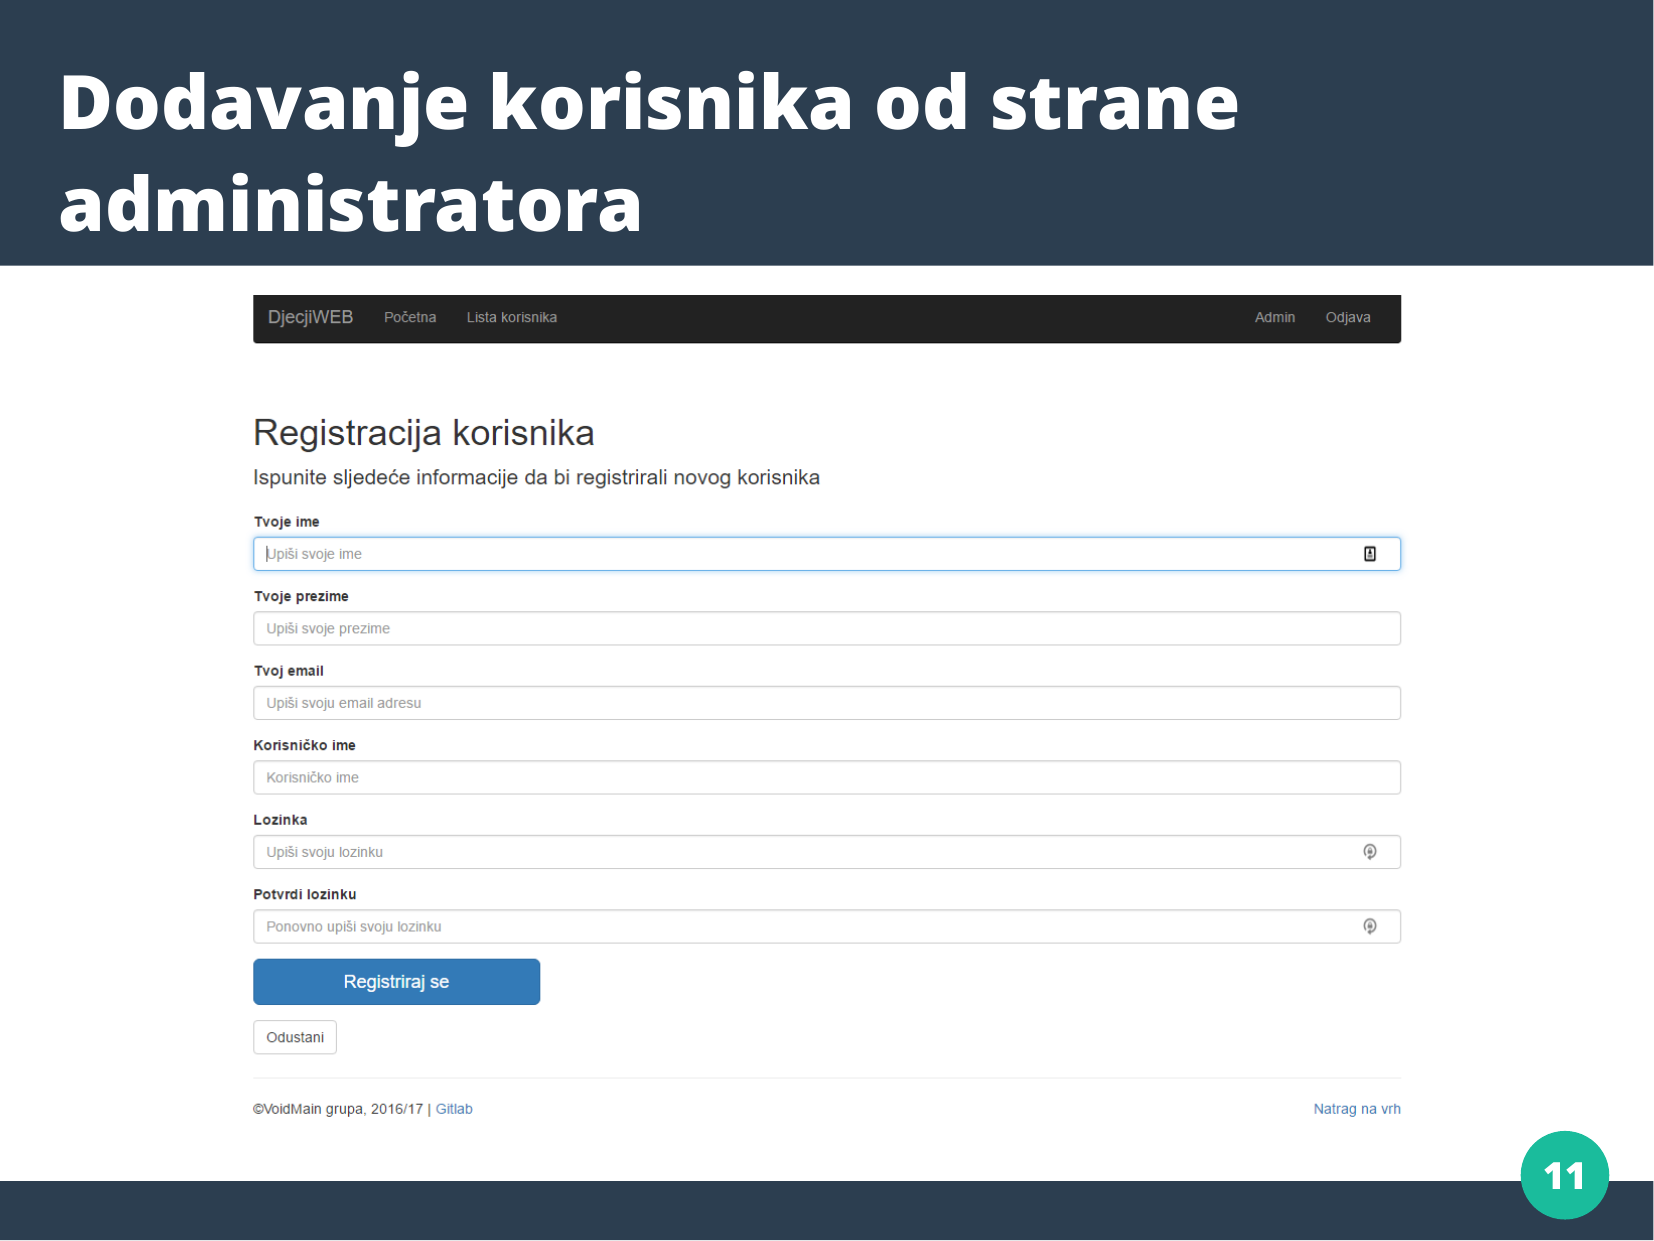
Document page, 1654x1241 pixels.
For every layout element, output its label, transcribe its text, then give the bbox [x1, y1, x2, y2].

title Dodavanje korisnika od strane administratora [59, 49, 1595, 207]
picture [206, 295, 1506, 1144]
